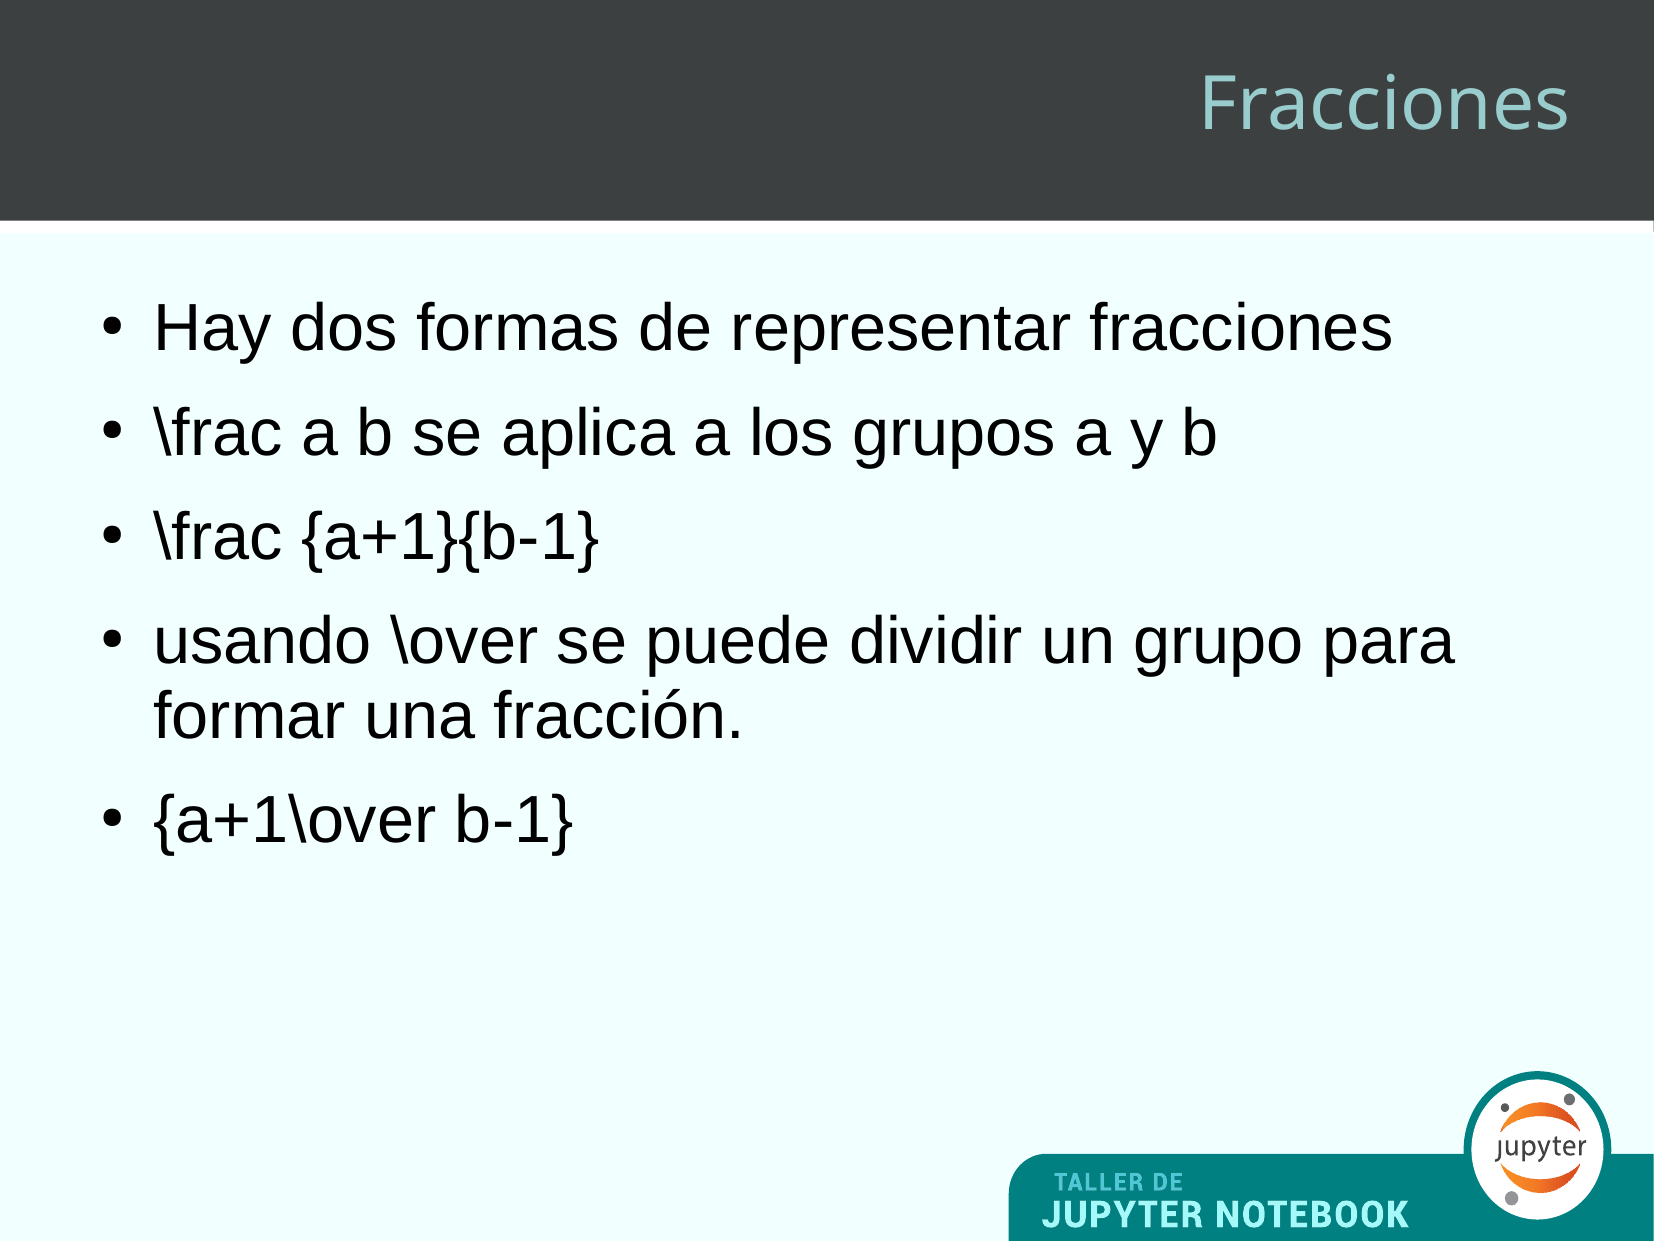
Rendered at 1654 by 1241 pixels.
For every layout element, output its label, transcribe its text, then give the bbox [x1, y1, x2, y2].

list Hay dos formas de representar fracciones \frac a b se aplica a los grupos a y b \frac {a+1}{b-1} usando \over se puede dividir un grupo para formar una fracción. {a+1\over b-1} [82, 290, 1571, 1010]
title Fracciones [82, 49, 1571, 257]
